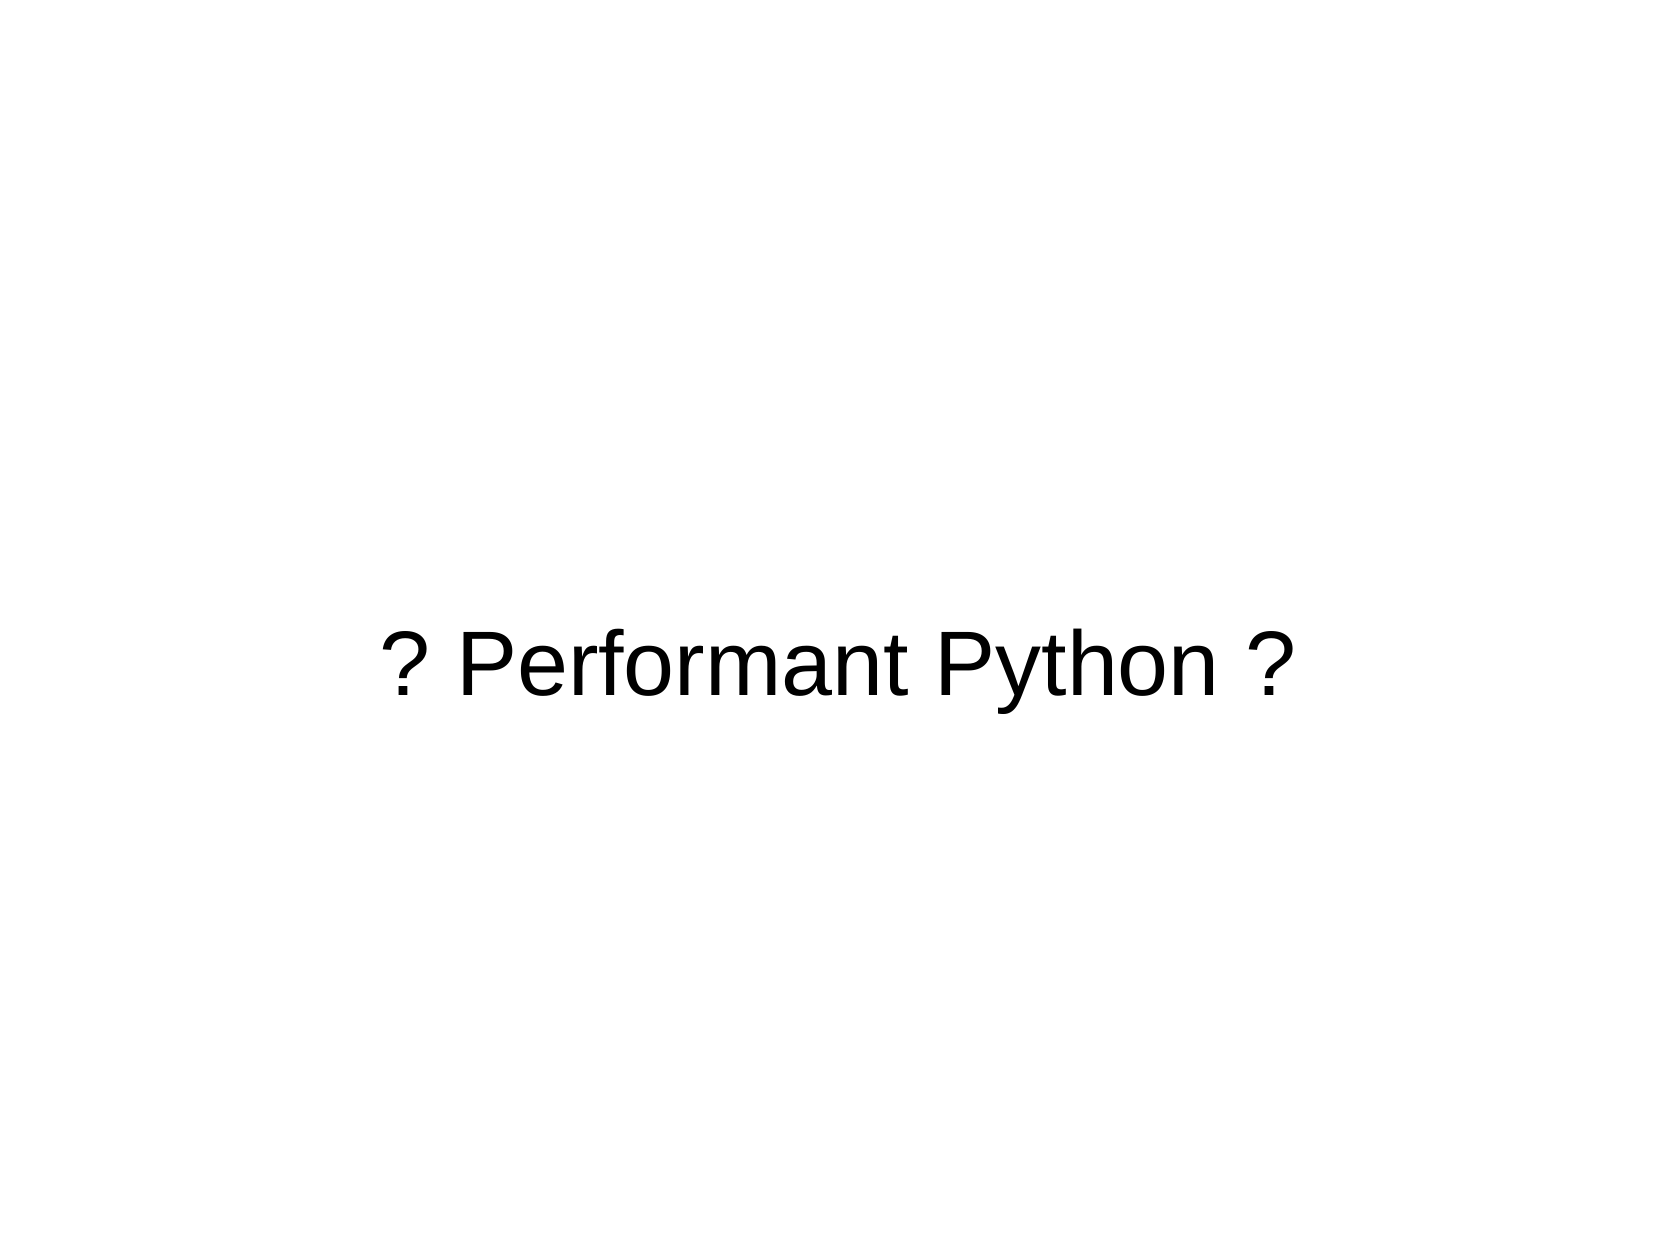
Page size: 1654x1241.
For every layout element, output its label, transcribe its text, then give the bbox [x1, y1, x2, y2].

title ? Performant Python ? [94, 560, 1583, 768]
